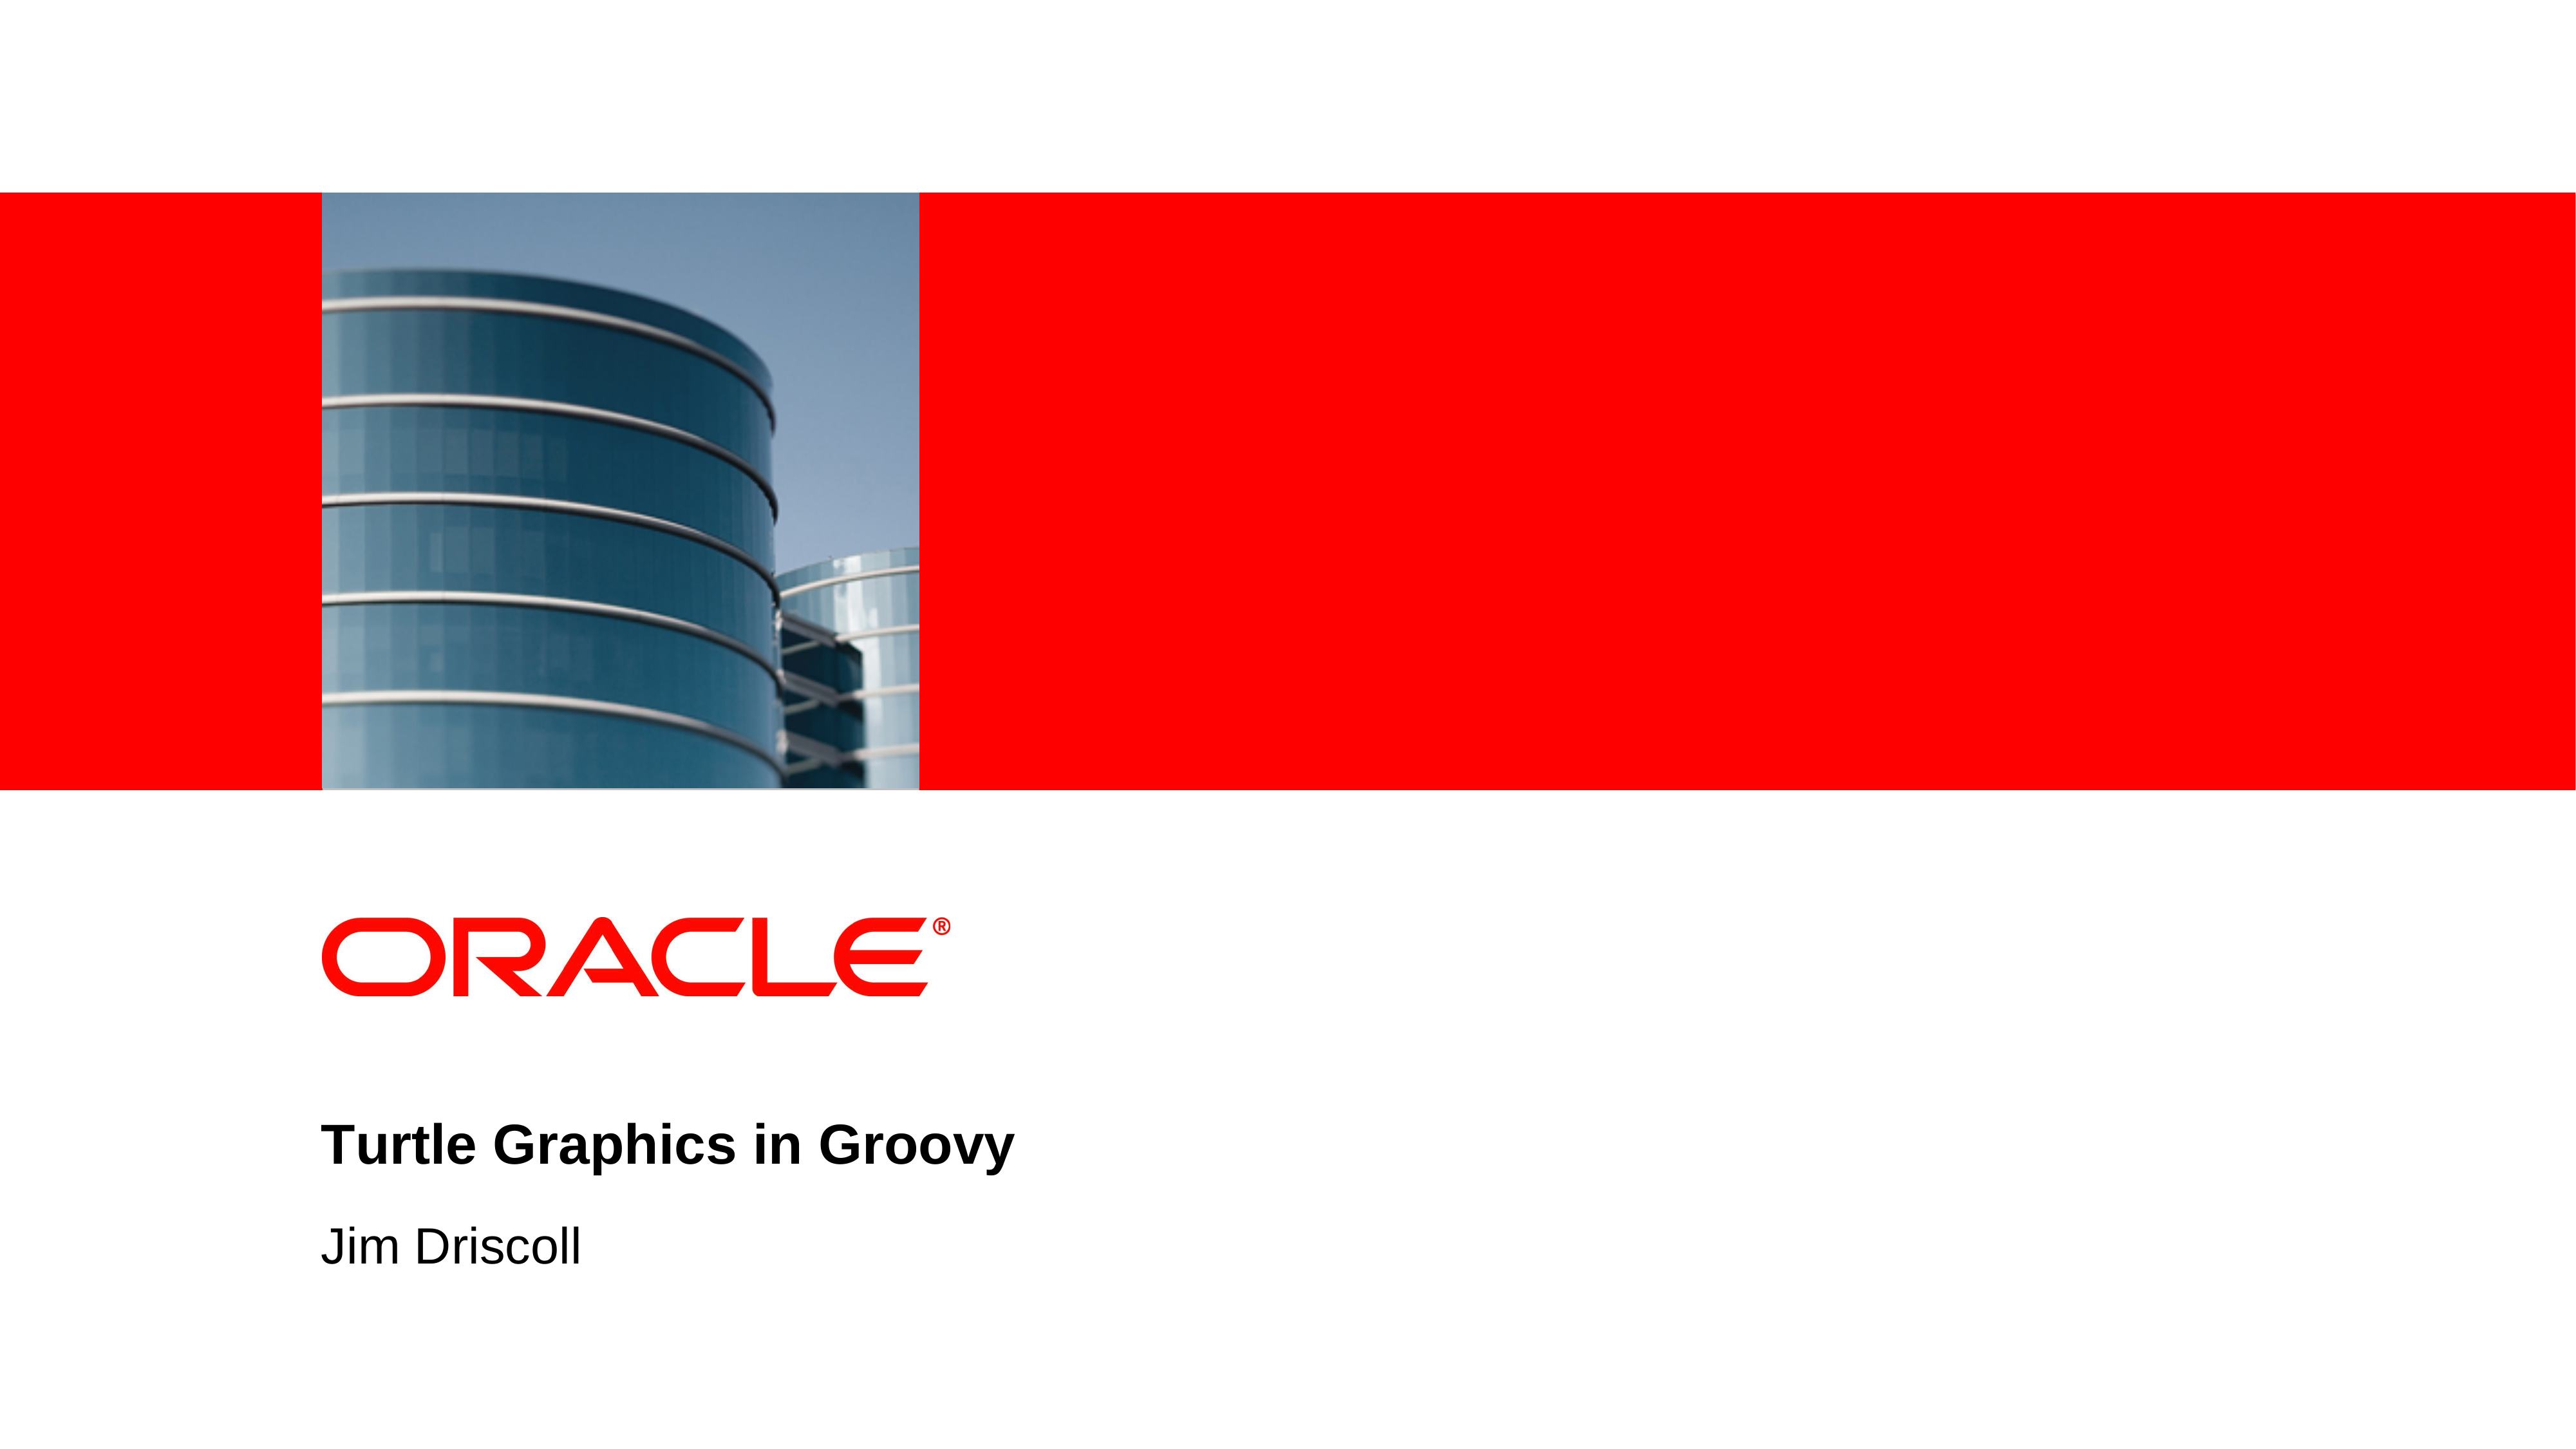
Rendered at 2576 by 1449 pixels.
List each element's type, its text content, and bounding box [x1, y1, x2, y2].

picture [0, 193, 2576, 790]
picture [322, 917, 950, 996]
text_box Jim Driscoll [295, 1200, 2122, 1361]
text_box Turtle Graphics in Groovy [295, 1006, 2388, 1188]
